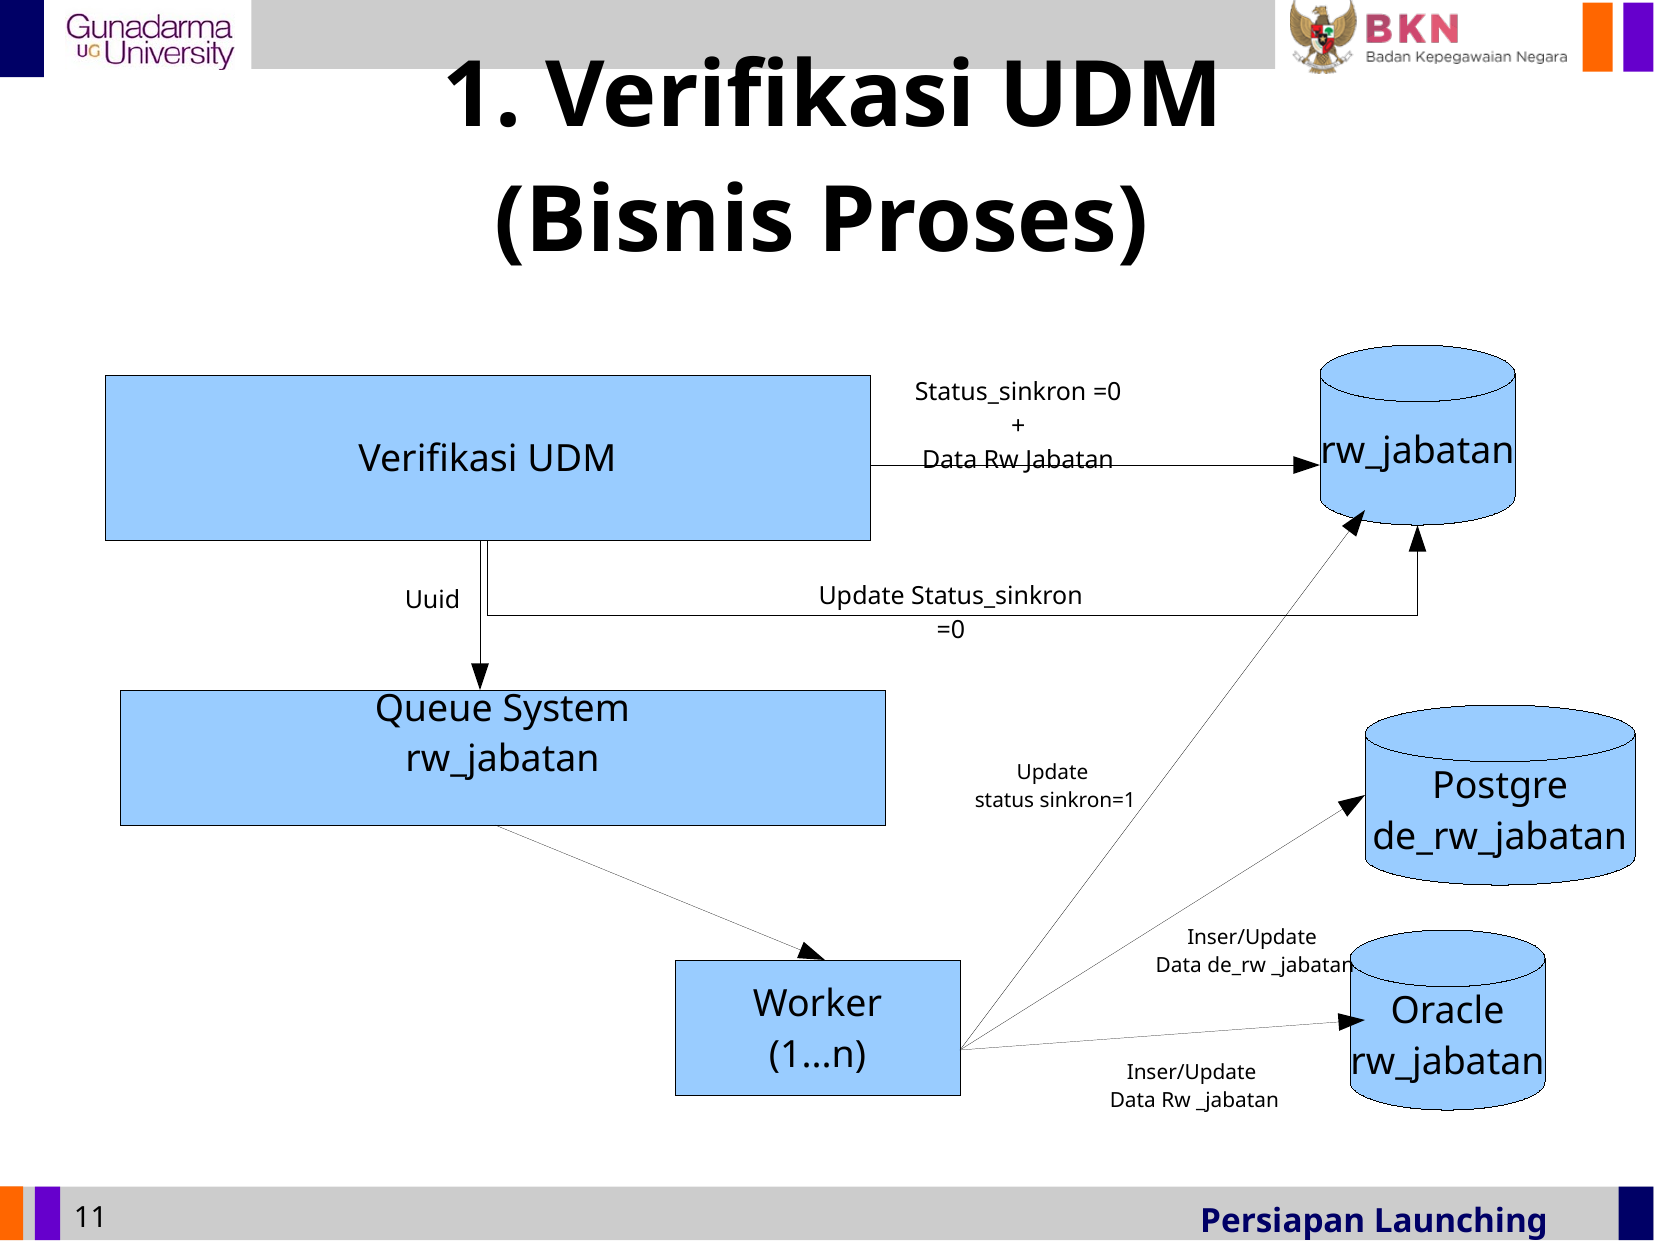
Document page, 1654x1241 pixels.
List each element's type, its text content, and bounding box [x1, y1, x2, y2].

picture [1290, 0, 1567, 43]
text_box rw_jabatan [1320, 345, 1516, 526]
text_box Inser/Update Data de_rw _jabatan [1140, 915, 1362, 980]
text_box Worker (1...n) [675, 960, 961, 1096]
text_box Uuid [390, 574, 511, 646]
title 1. Verifikasi UDM (Bisnis Proses) [77, 43, 1591, 264]
picture [65, 0, 235, 70]
text_box Update Status_sinkron =0 [803, 570, 1123, 615]
text_box Queue System rw_jabatan [120, 690, 886, 826]
text_box Verifikasi UDM [105, 375, 871, 541]
text_box Oracle rw_jabatan [1350, 930, 1546, 1111]
text_box Update status sinkron=1 [960, 750, 1142, 815]
text_box Postgre de_rw_jabatan [1365, 705, 1636, 886]
text_box Status_sinkron =0 + Data Rw Jabatan [900, 366, 1132, 472]
text_box Inser/Update Data Rw _jabatan [1095, 1050, 1290, 1115]
